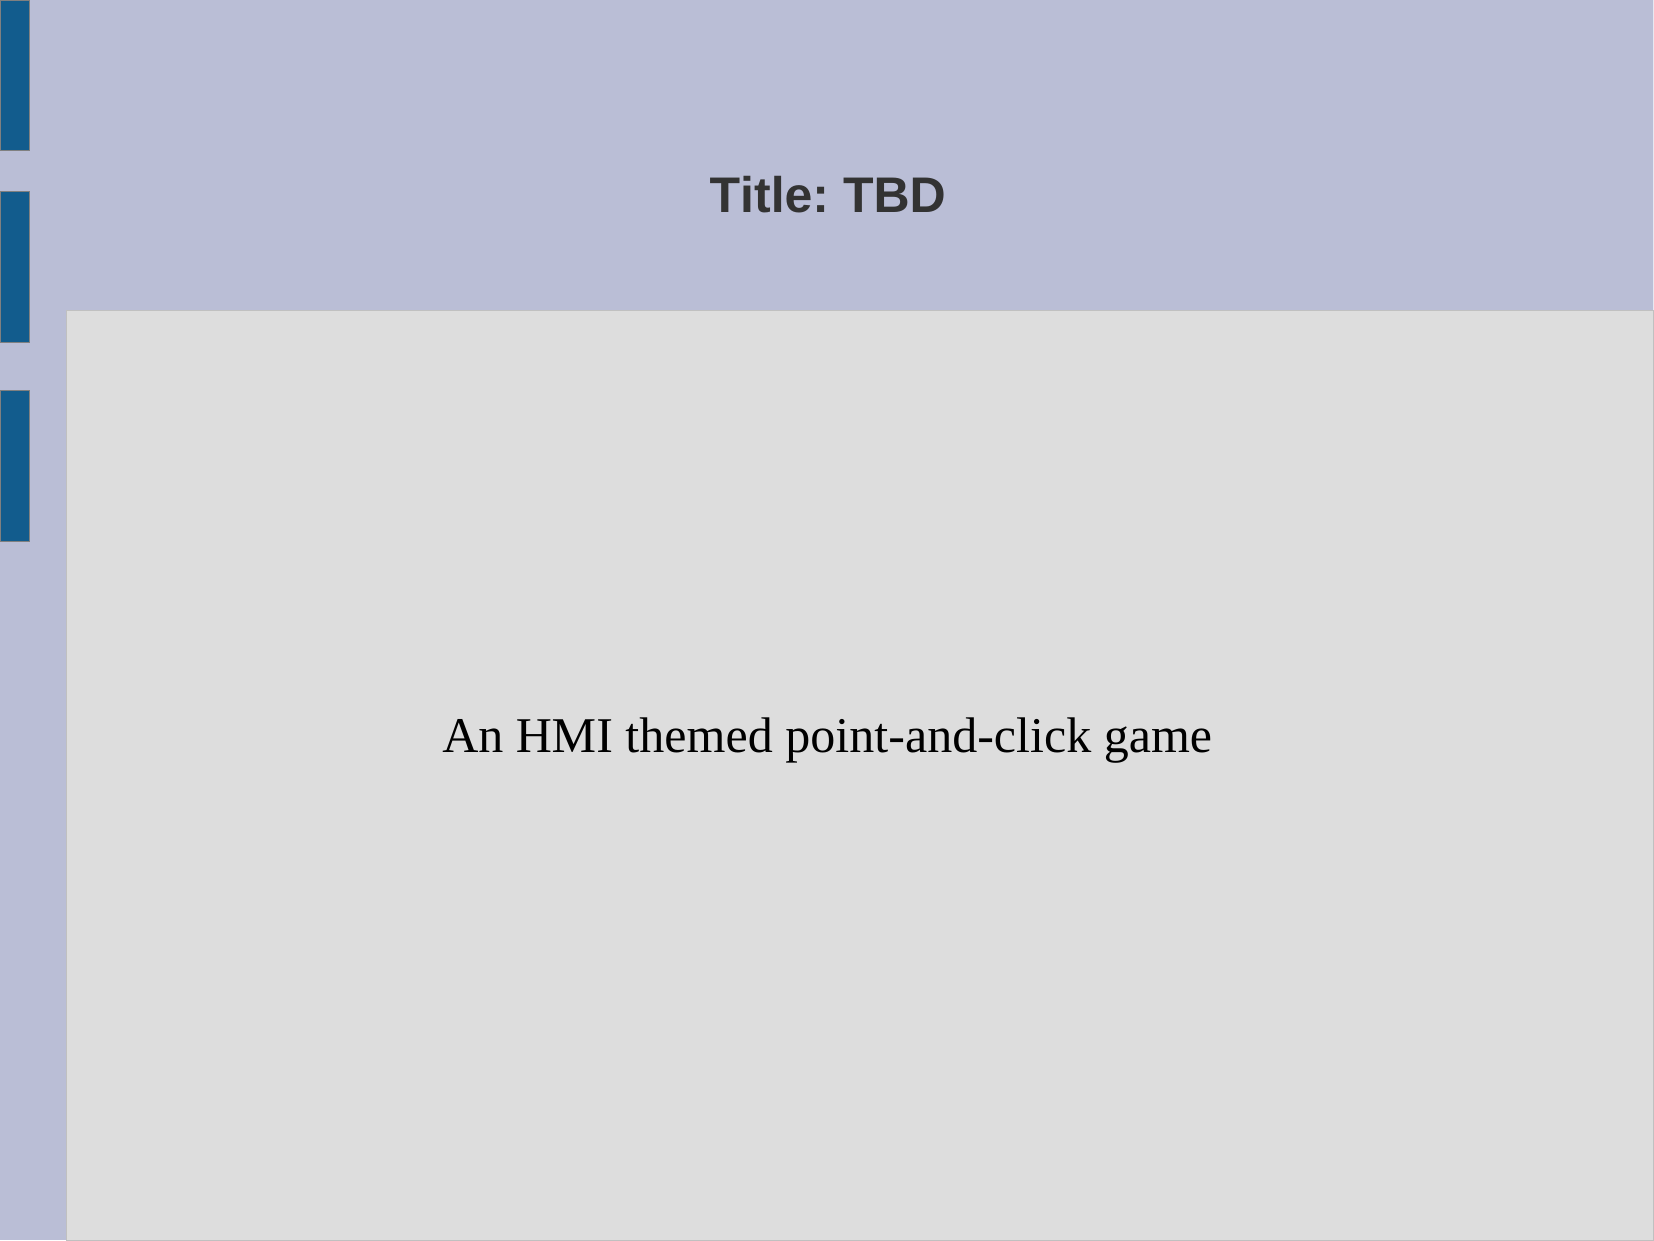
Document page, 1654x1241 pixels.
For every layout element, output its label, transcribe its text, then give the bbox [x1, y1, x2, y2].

title Title: TBD [121, 91, 1534, 299]
subtitle An HMI themed point-and-click game [121, 344, 1534, 1127]
